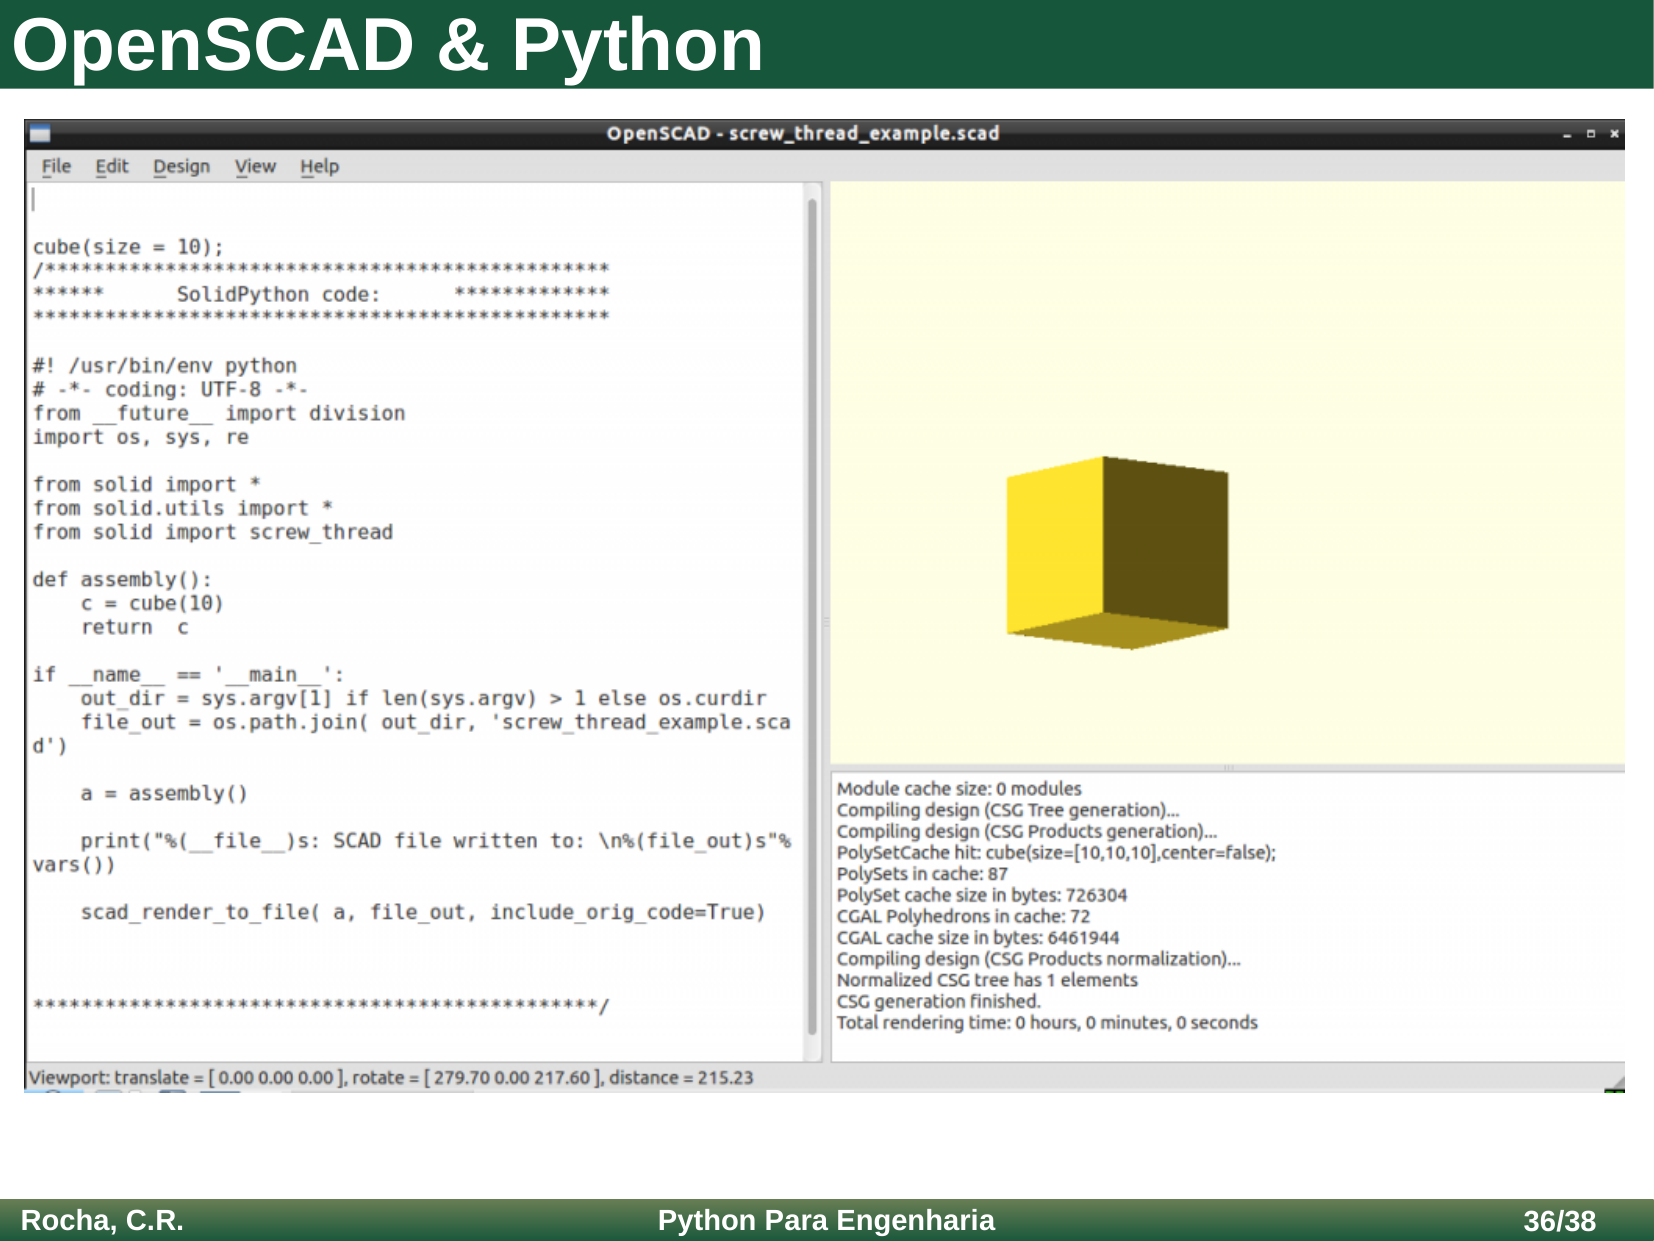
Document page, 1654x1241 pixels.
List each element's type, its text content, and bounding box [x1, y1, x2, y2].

picture [24, 119, 1625, 1093]
title OpenSCAD & Python [11, 0, 1625, 89]
